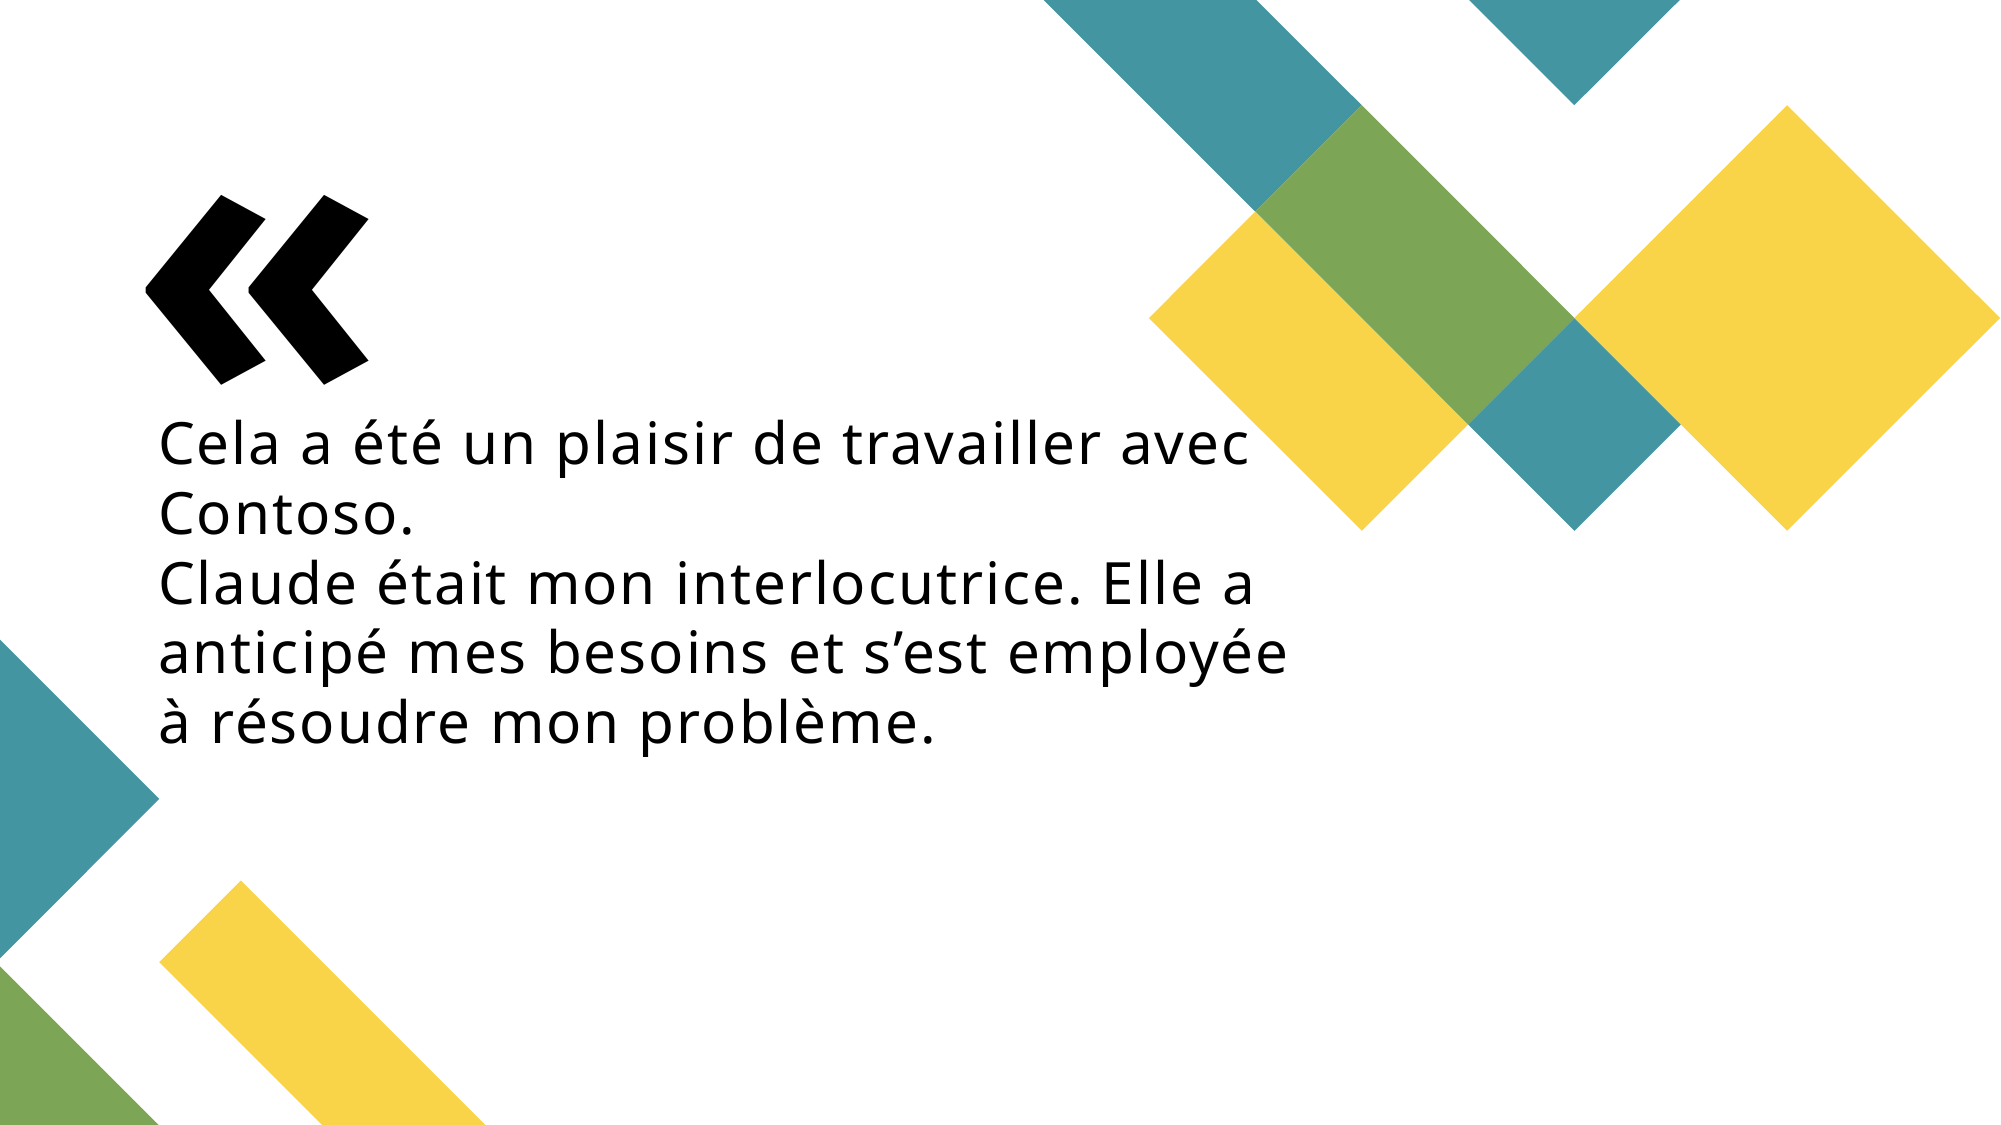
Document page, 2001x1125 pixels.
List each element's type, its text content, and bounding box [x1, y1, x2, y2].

title Cela a été un plaisir de travailler avec Contoso. Claude était mon interlocutrice. Elle a anticipé mes besoins et s’est employée à résoudre mon problème. [158, 406, 1329, 946]
